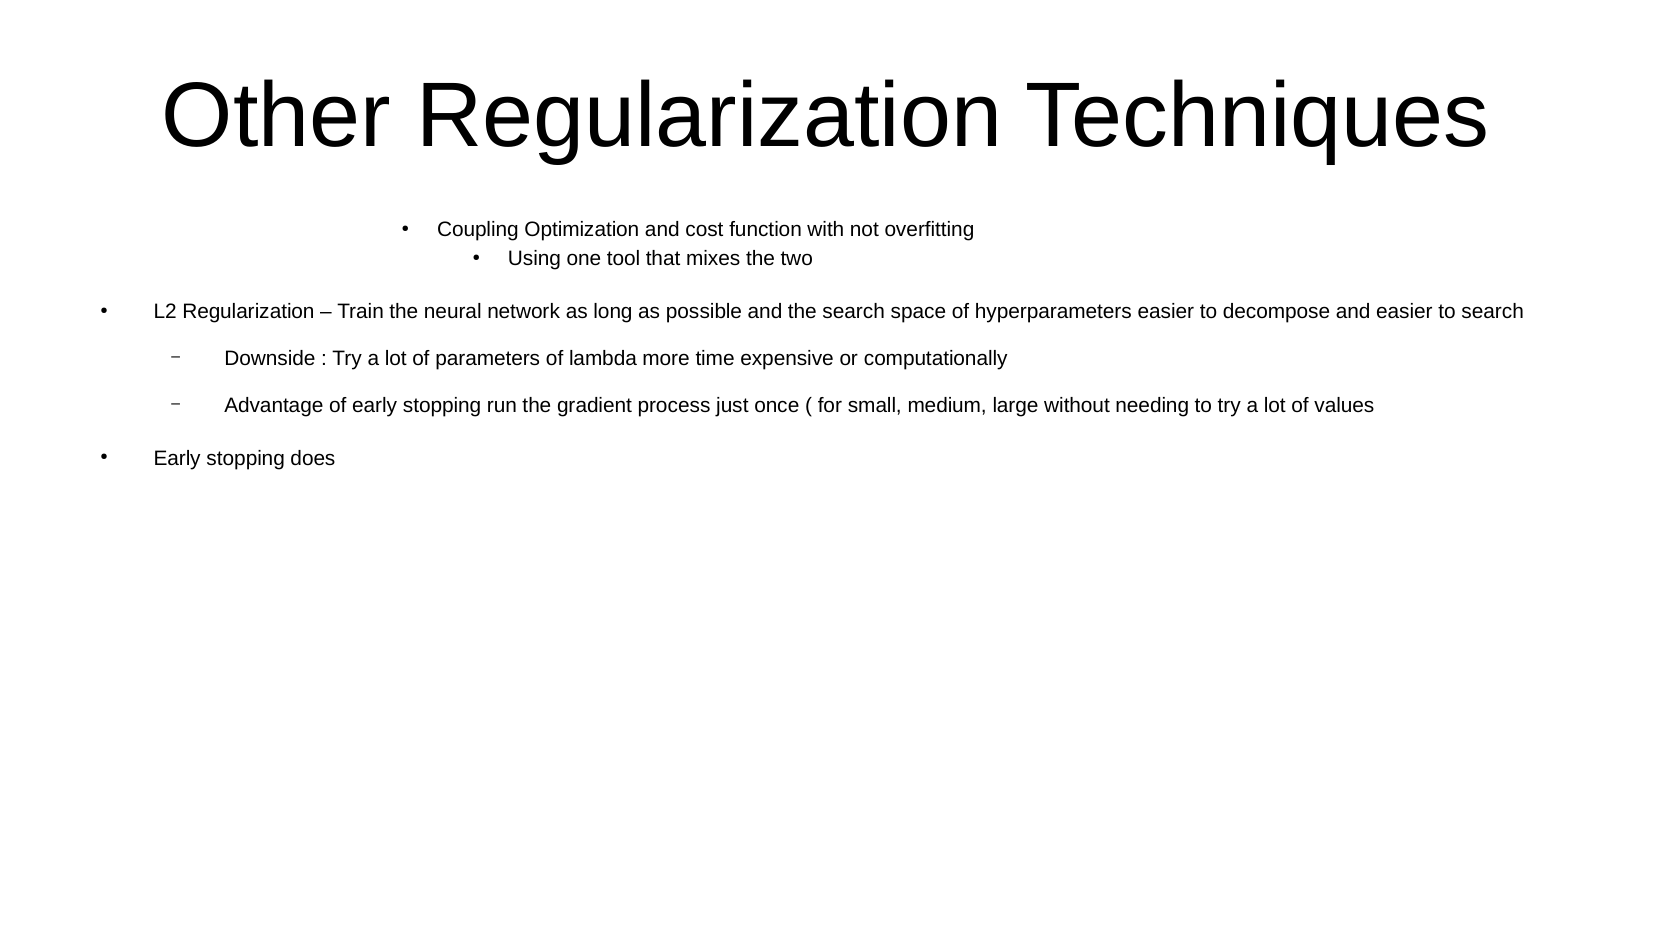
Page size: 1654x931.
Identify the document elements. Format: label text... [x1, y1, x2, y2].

title Other Regularization Techniques [82, 37, 1571, 193]
list Coupling Optimization and cost function with not overfitting Using one tool that mixes the two L2 Regularization – Train the neural network as long as possible and the search space of hyperparameters easier to decompose and easier to search Downside : Try a lot of parameters of lambda more time expensive or computationally Advantage of early stopping run the gradient process just once ( for small, medium, large without needing to try a lot of values Early stopping does [82, 217, 1571, 758]
